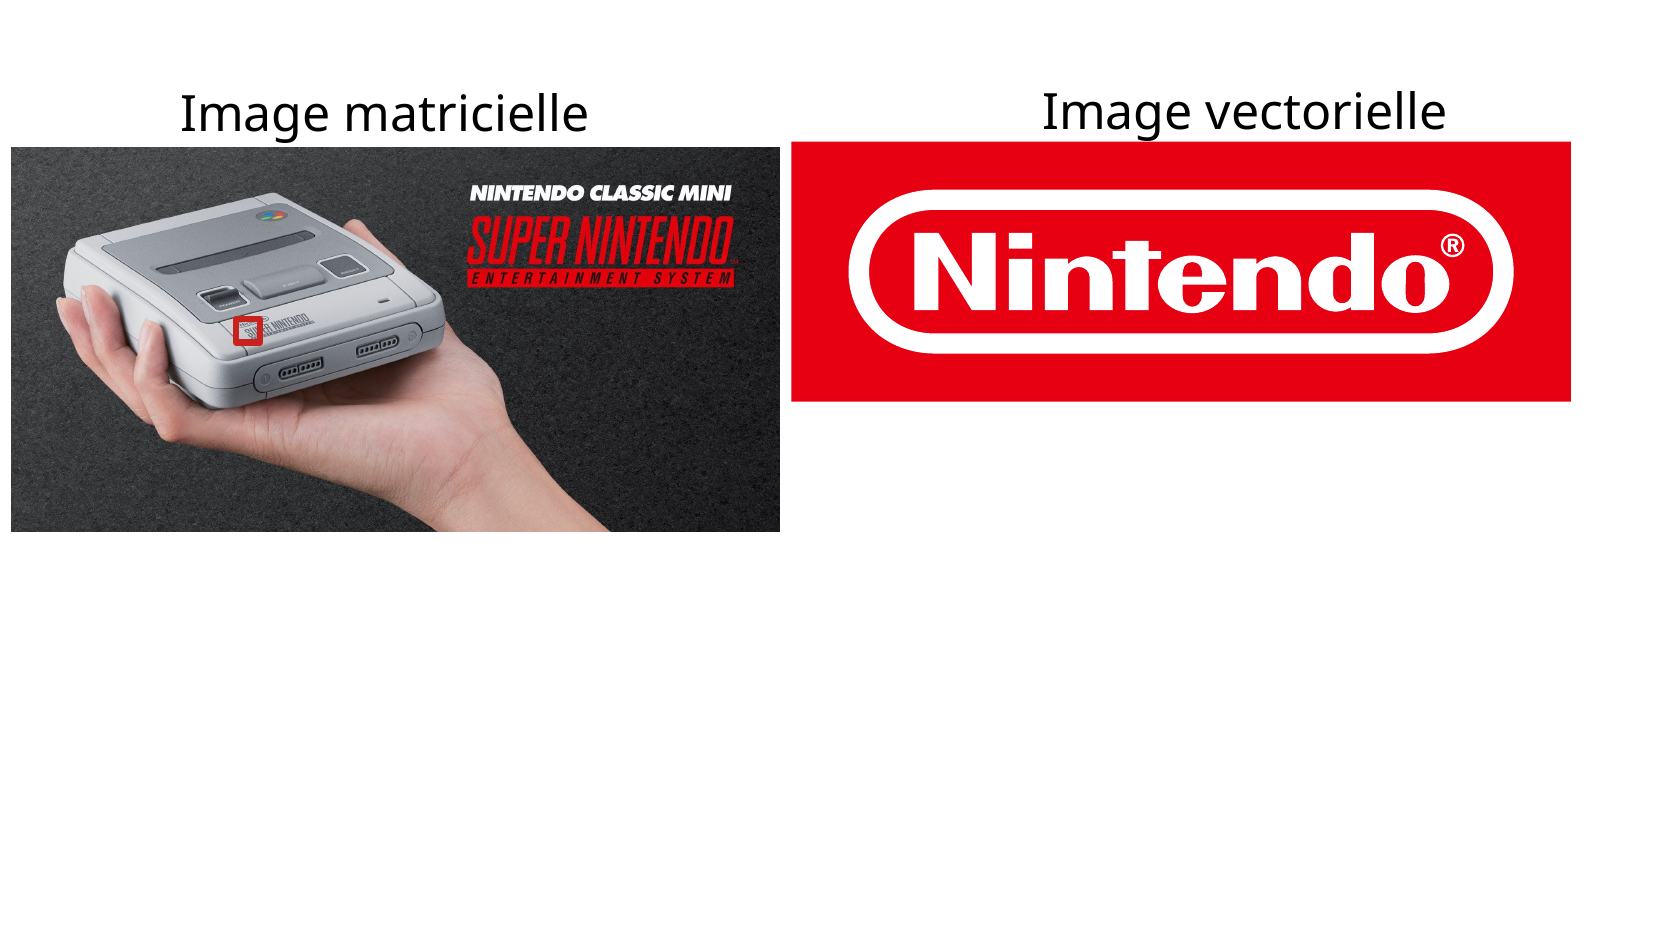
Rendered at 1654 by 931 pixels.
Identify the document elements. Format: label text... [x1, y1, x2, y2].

text_box Image vectorielle [1027, 68, 1477, 141]
picture [791, 141, 1571, 402]
text_box Image matricielle [165, 70, 615, 145]
picture [11, 147, 780, 532]
